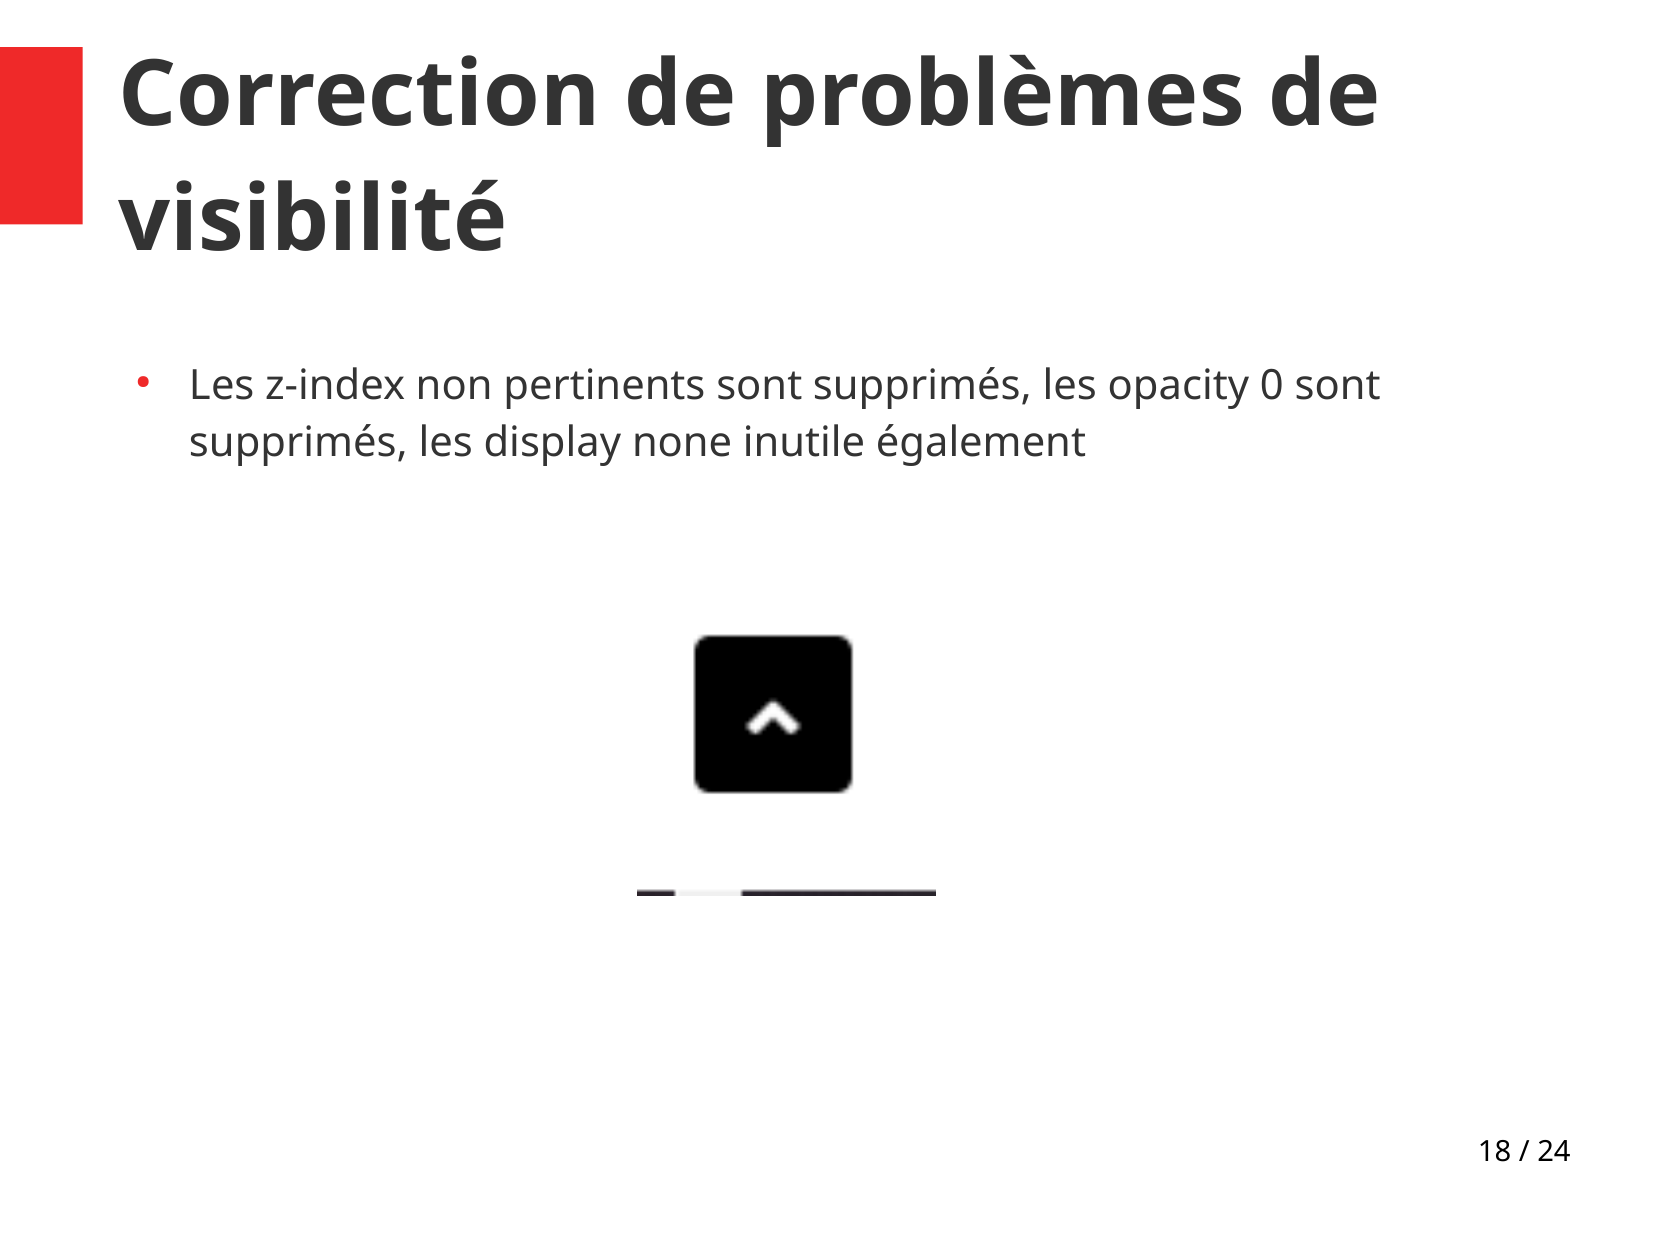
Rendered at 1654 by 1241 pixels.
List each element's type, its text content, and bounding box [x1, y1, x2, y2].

title Correction de problèmes de visibilité [118, 27, 1571, 278]
list Les z-index non pertinents sont supprimés, les opacity 0 sont supprimés, les display none inutile également [118, 354, 1536, 1074]
picture [637, 555, 936, 896]
